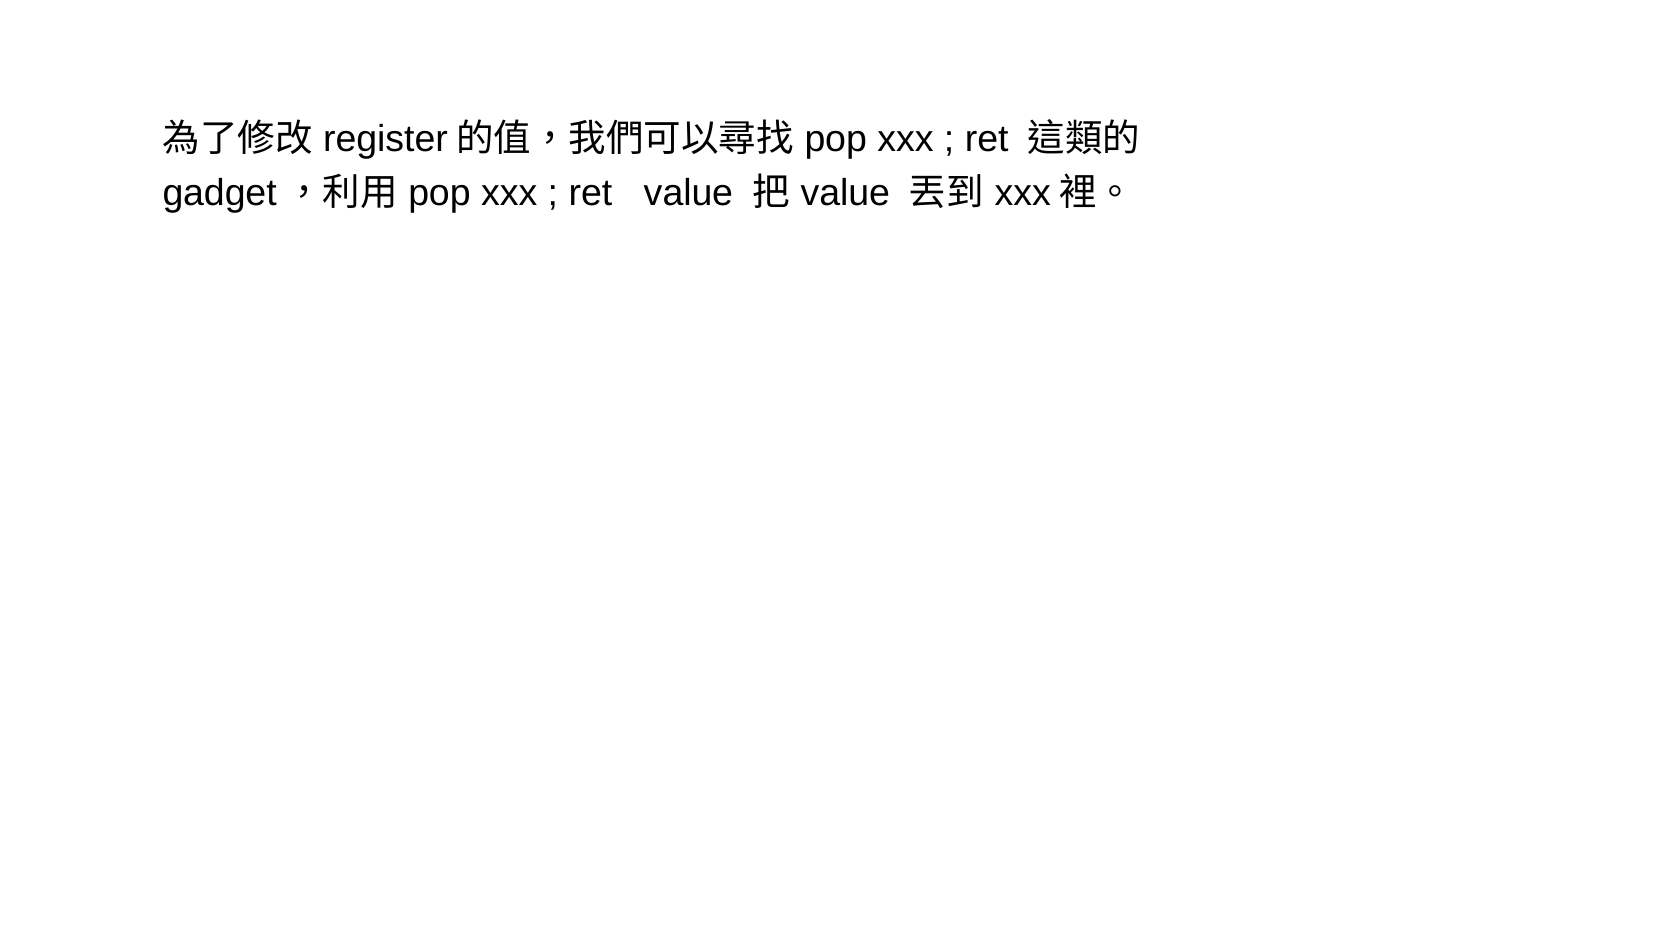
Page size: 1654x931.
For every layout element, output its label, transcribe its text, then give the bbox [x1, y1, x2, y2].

text_box 為了修改register的值，我們可以尋找pop xxx ; ret 這類的gadget，利用pop xxx ; ret value 把value 丟到xxx裡。 [147, 100, 1211, 266]
